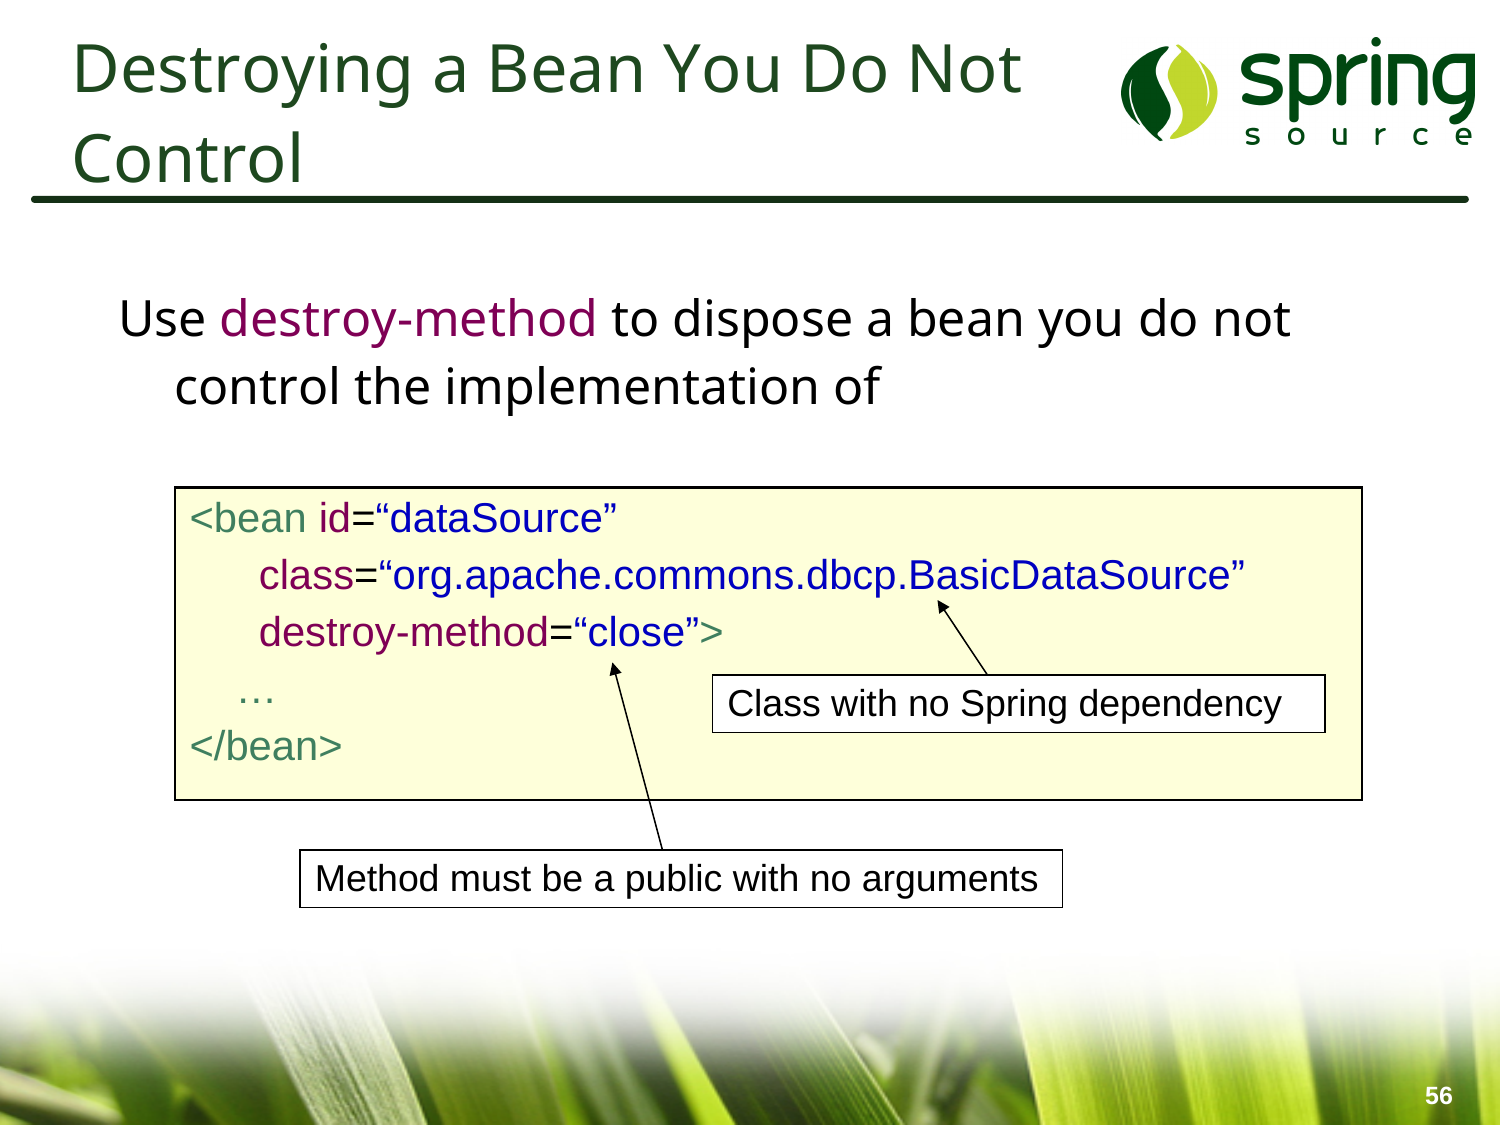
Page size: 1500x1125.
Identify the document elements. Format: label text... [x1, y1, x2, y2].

picture [1121, 37, 1475, 145]
text_box Class with no Spring dependency [712, 675, 1325, 733]
text_box <bean id=“dataSource” class=“org.apache.commons.dbcp.BasicDataSource” destroy-method=“close”> … </bean> [174, 487, 1363, 801]
list Use destroy-method to dispose a bean you do not control the implementation of [103, 275, 1394, 938]
text_box Method must be a public with no arguments [299, 849, 1063, 908]
title Destroying a Bean You Do Not Control [56, 13, 1089, 191]
picture [0, 944, 1500, 1125]
